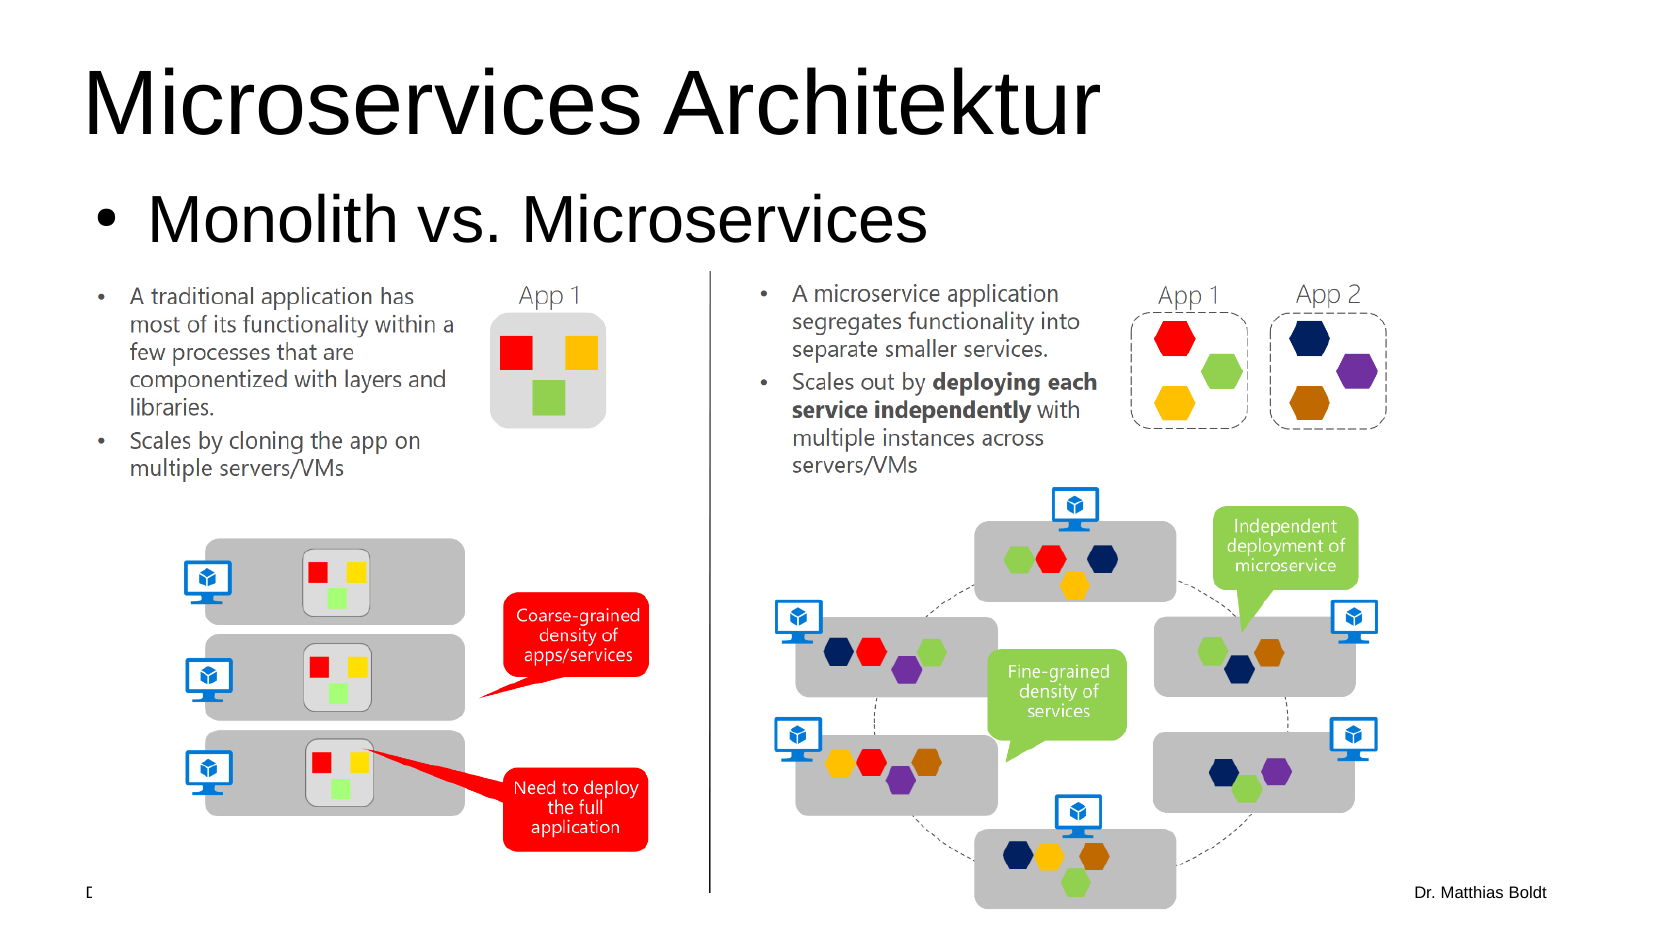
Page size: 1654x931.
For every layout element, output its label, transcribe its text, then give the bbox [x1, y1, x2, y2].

list Monolith vs. Microservices [76, 182, 1566, 367]
picture [92, 367, 1394, 914]
text_box Docker & Kubernetes Dr. Matthias Boldt [70, 875, 92, 910]
text_box Docker & Kubernetes Dr. Matthias Boldt [1394, 875, 1563, 910]
title Microservices Architektur [82, 0, 1619, 206]
